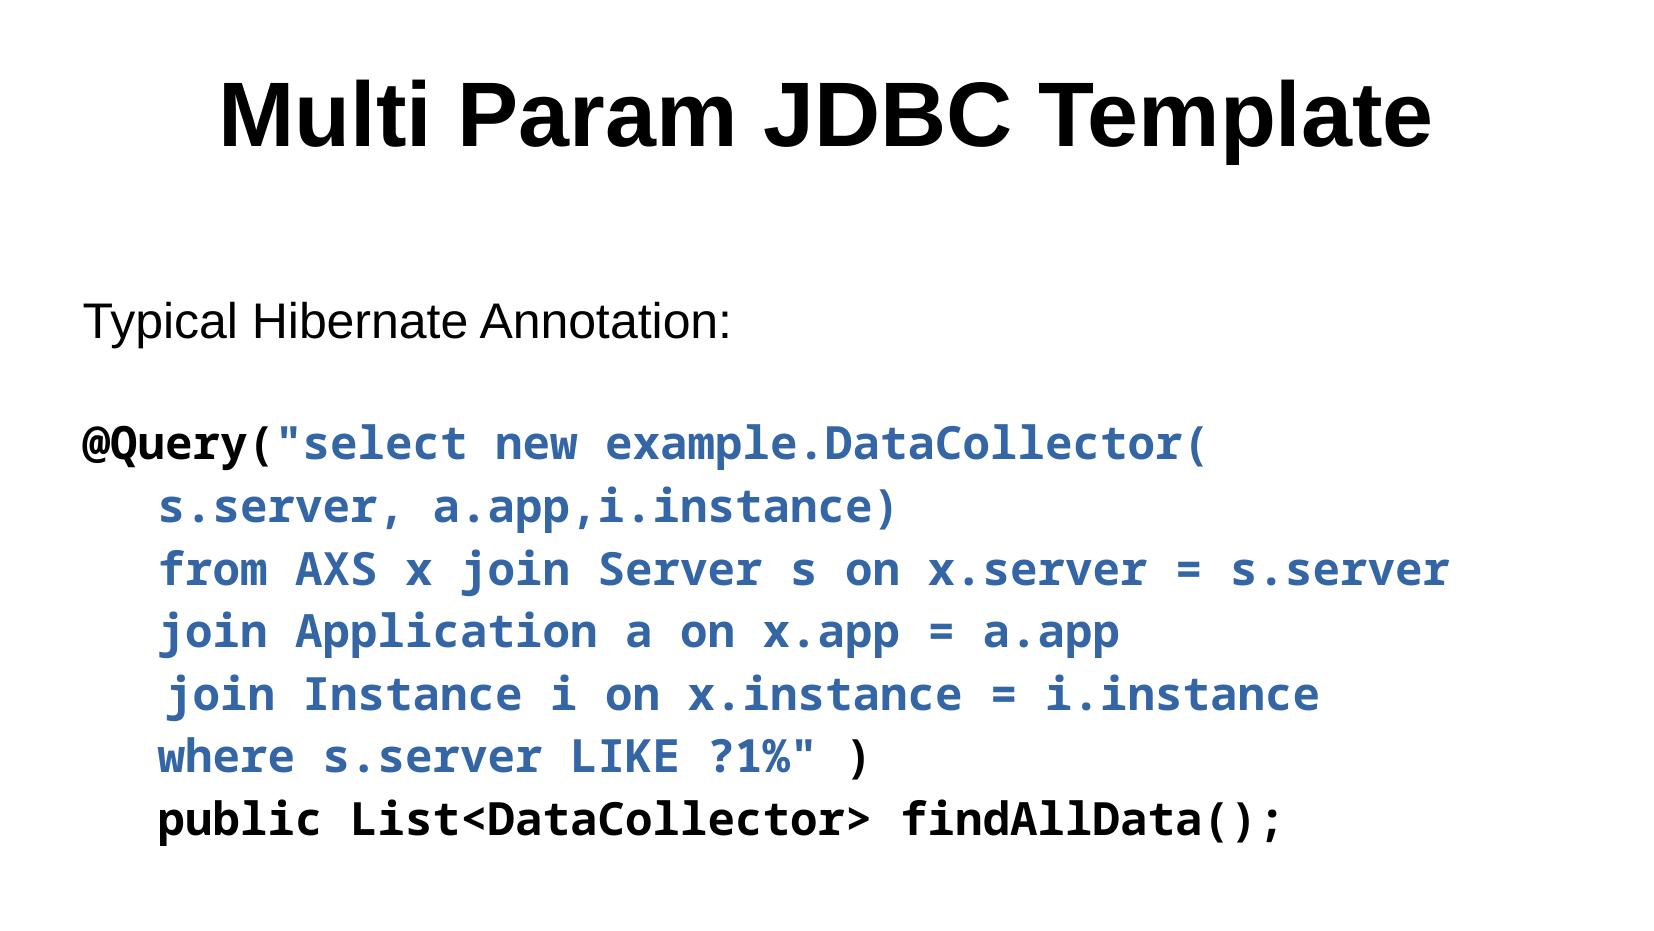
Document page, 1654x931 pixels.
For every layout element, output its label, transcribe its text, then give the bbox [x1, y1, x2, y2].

subtitle Typical Hibernate Annotation: @Query("select new example.DataCollector( s.server, a.app,i.instance) from AXS x join Server s on x.server = s.server join Application a on x.app = a.app join Instance i on x.instance = i.instance where s.server LIKE ?1%" ) public List<DataCollector> findAllData(); [82, 242, 1651, 899]
title Multi Param JDBC Template [82, 37, 1571, 193]
